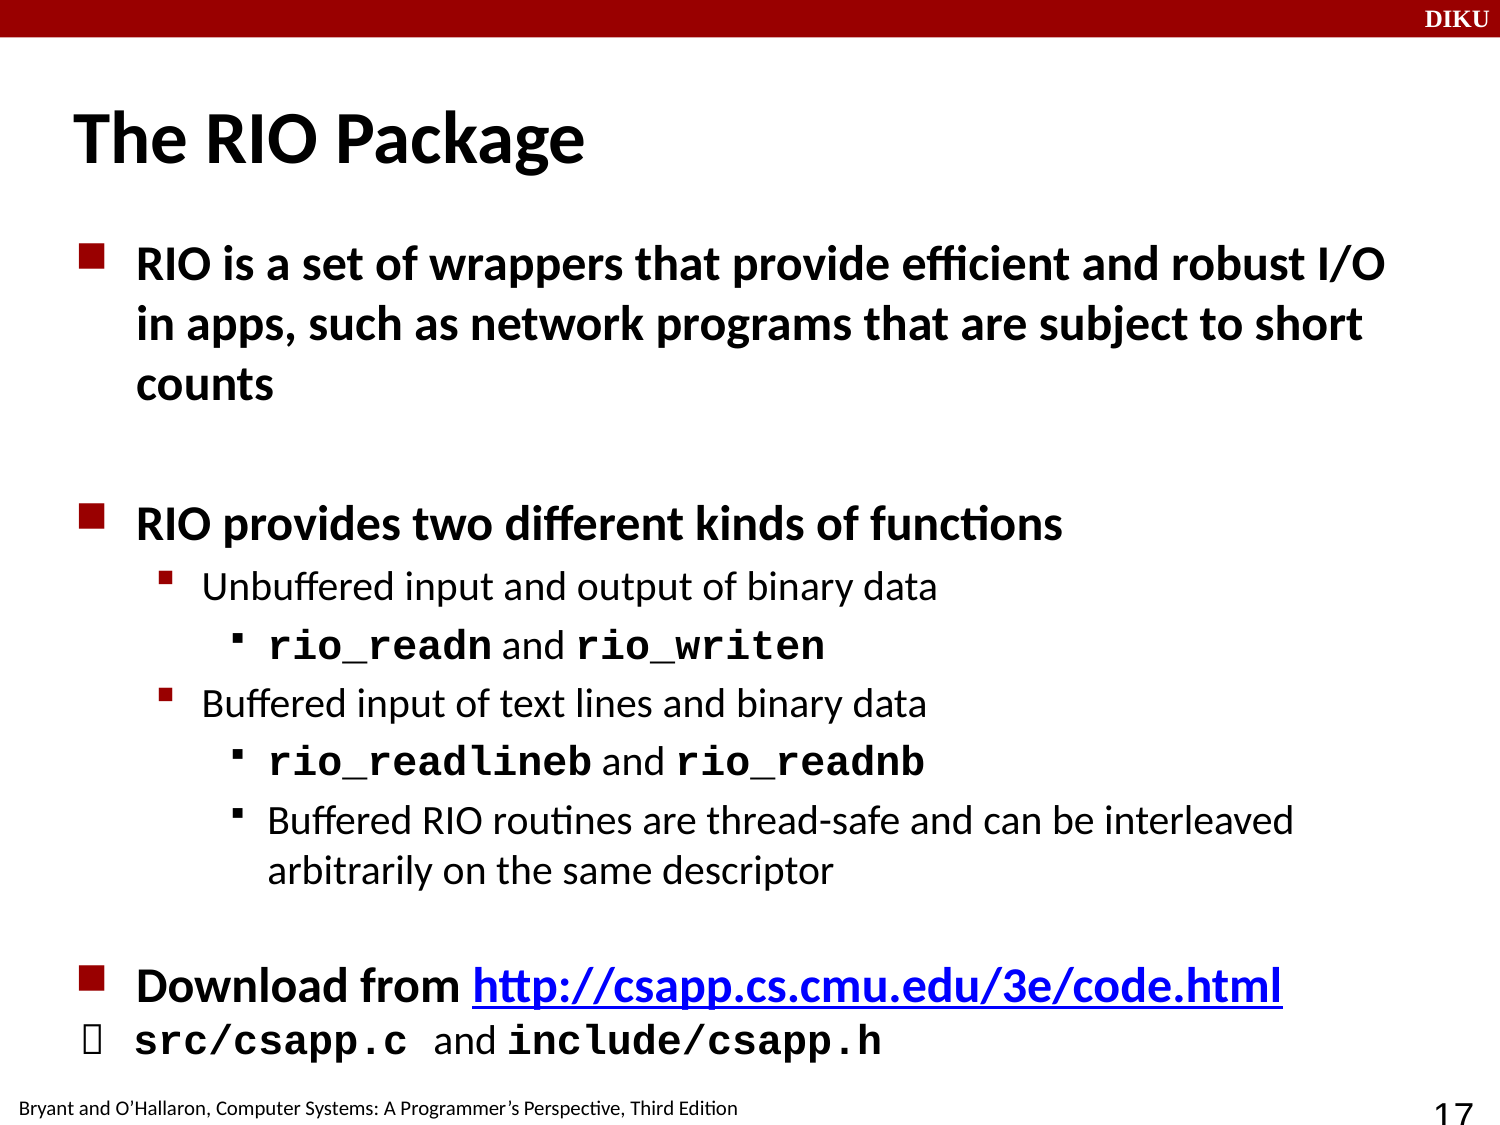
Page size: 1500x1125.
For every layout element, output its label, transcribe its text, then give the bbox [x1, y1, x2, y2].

text_box RIO is a set of wrappers that provide efficient and robust I/O in apps, such as network programs that are subject to short counts RIO provides two different kinds of functions Unbuffered input and output of binary data rio_readn and rio_writen Buffered input of text lines and binary data rio_readlineb and rio_readnb Buffered RIO routines are thread-safe and can be interleaved arbitrarily on the same descriptor Download from http://csapp.cs.cmu.edu/3e/code.html  src/csapp.c and include/csapp.h [65, 223, 1438, 1039]
text_box The RIO Package [58, 71, 1304, 197]
